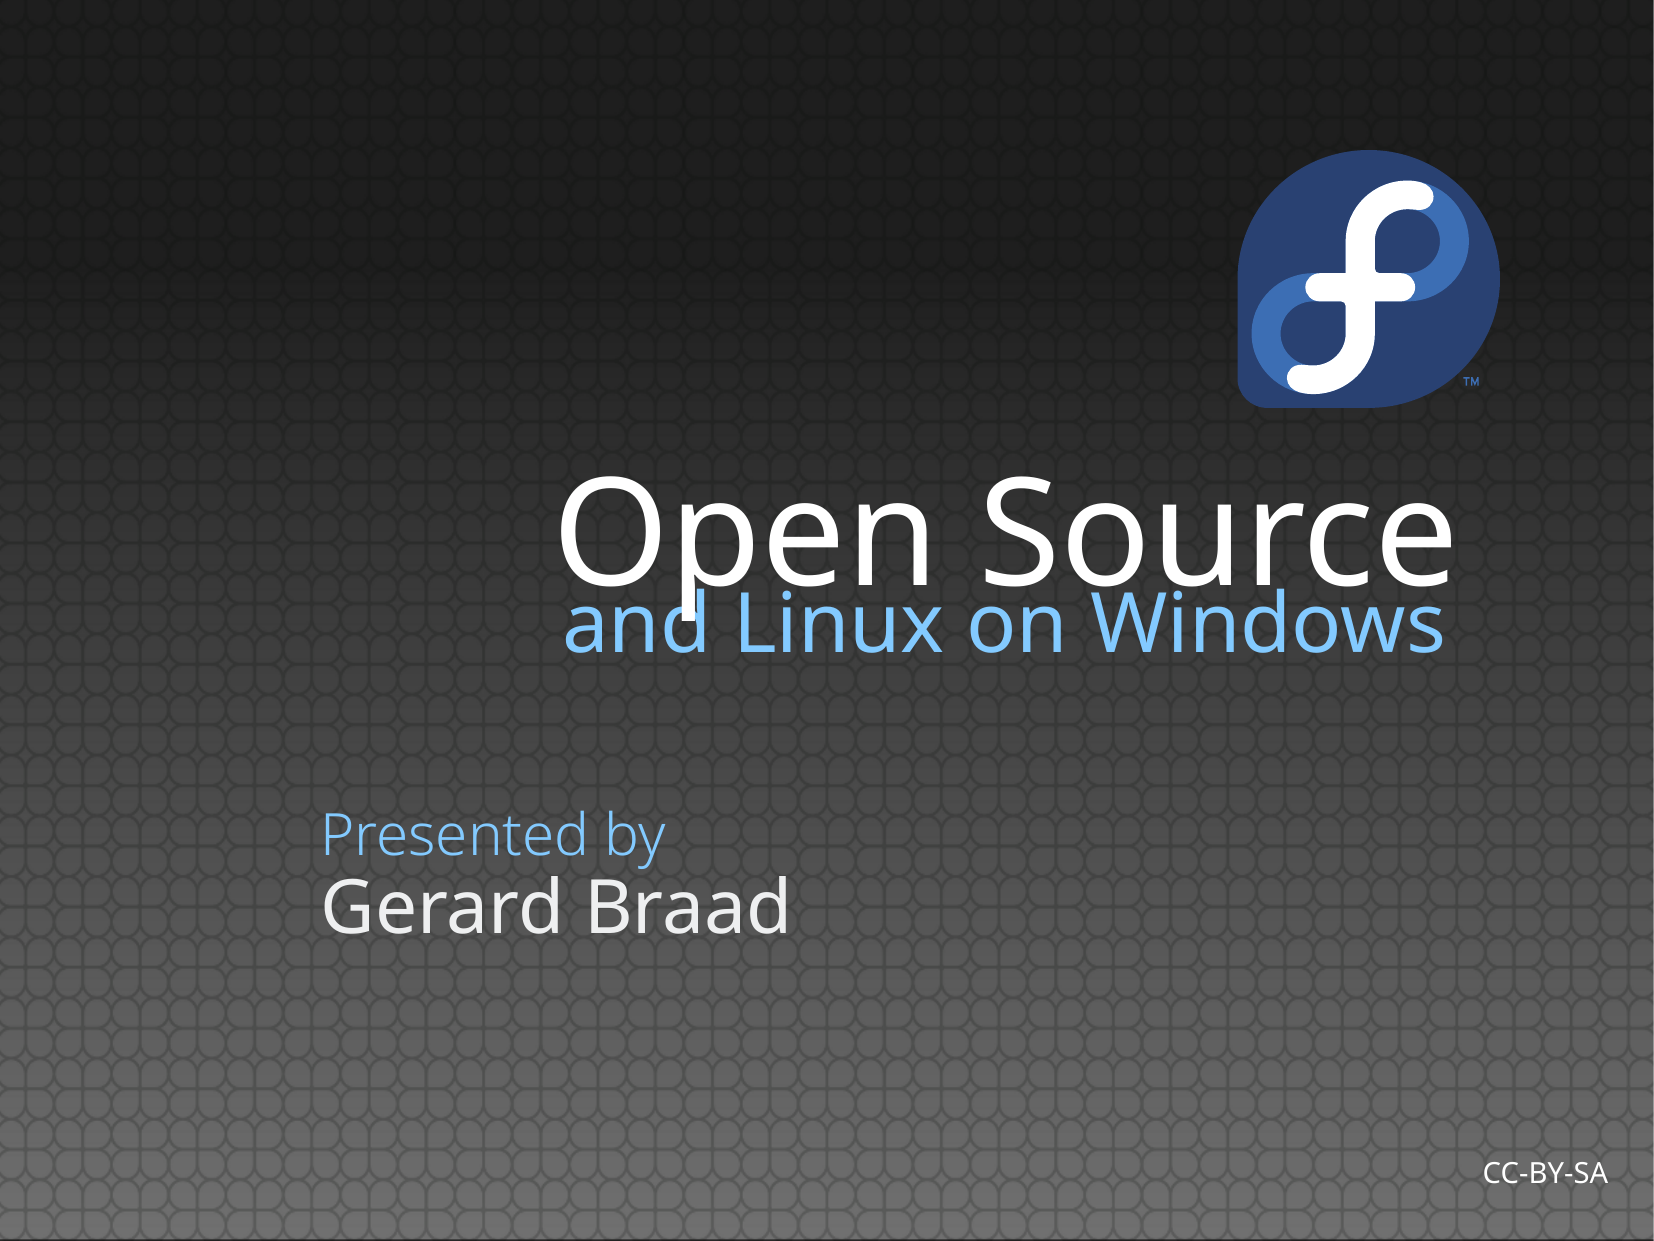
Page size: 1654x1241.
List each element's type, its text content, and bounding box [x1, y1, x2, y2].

text_box Open Source [37, 417, 1475, 608]
text_box Presented by [305, 785, 681, 880]
subtitle and Linux on Windows [100, 608, 1447, 669]
text_box Gerard Braad [305, 846, 1057, 949]
text_box CC-BY-SA [64, 1144, 1624, 1229]
picture [0, 0, 1654, 1241]
